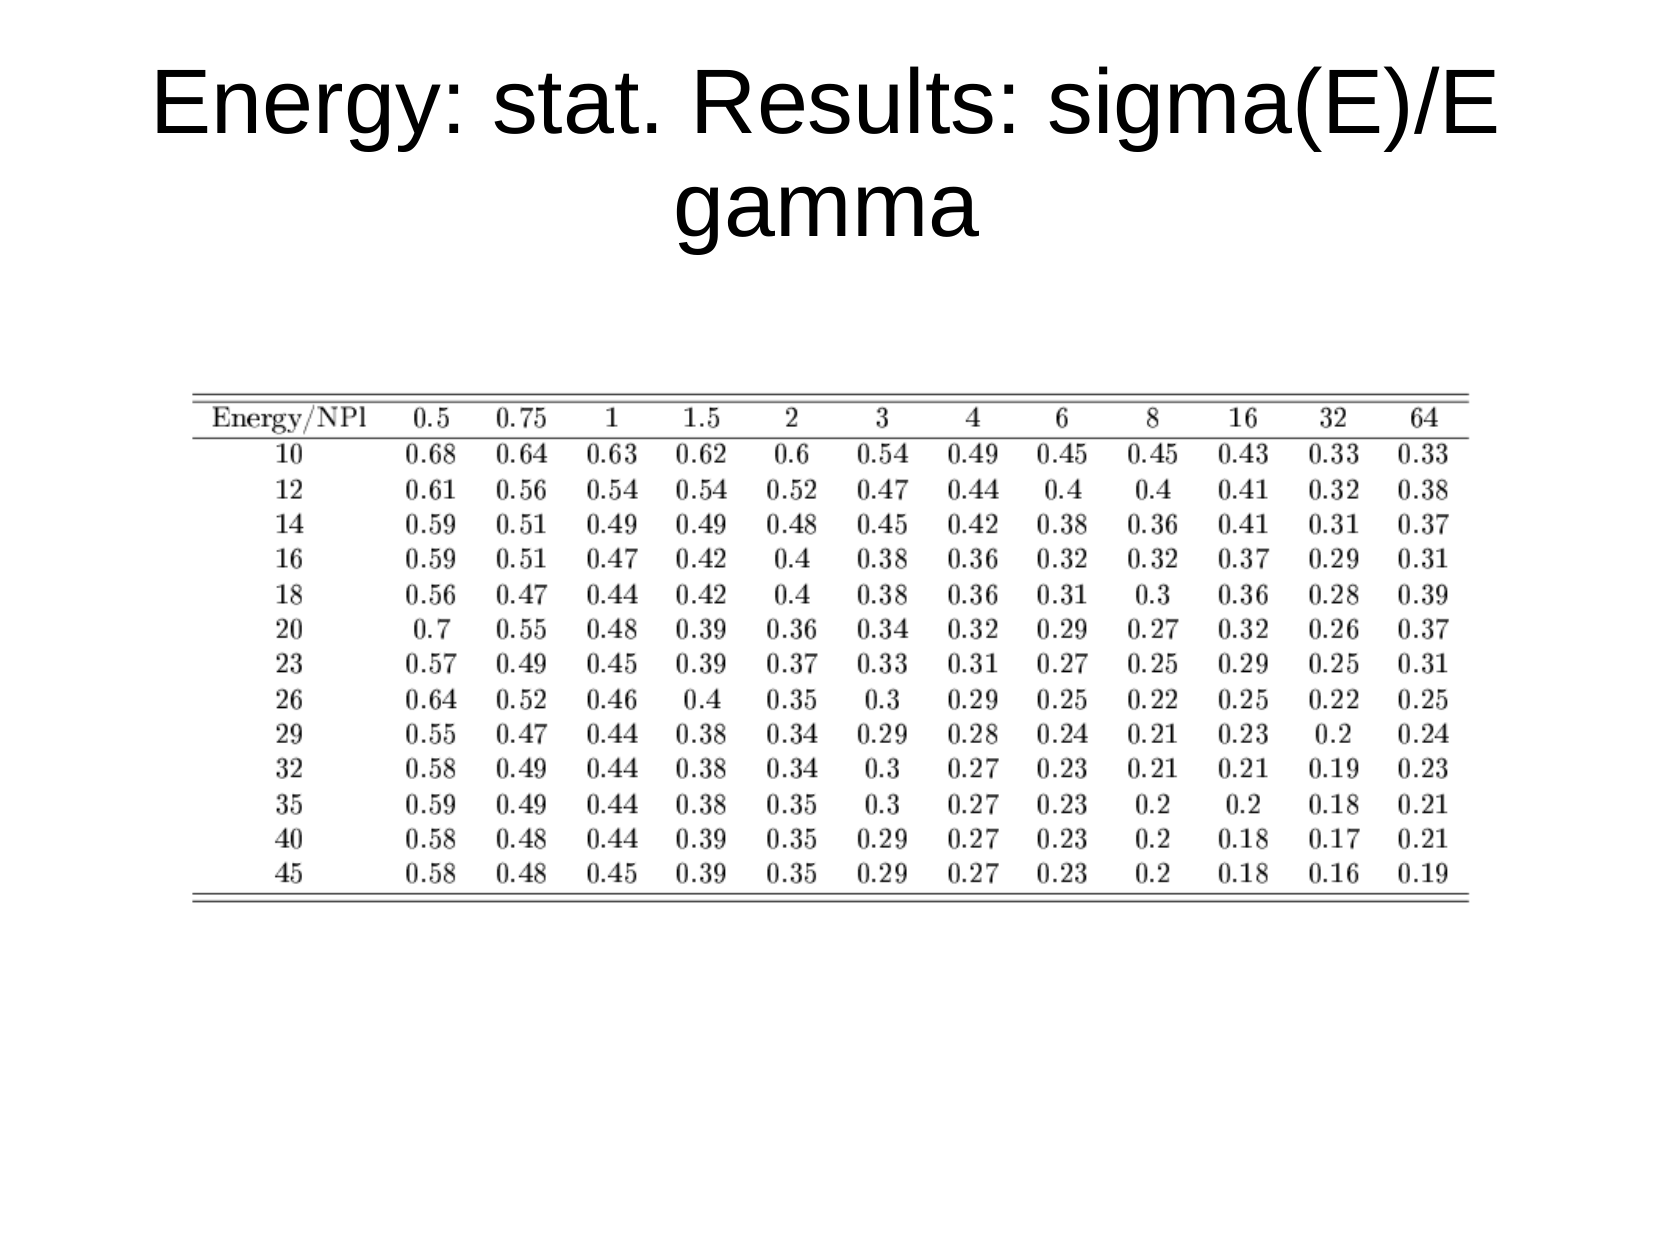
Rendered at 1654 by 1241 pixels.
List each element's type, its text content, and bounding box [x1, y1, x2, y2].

picture [177, 383, 1485, 923]
title Energy: stat. Results: sigma(E)/E gamma [82, 49, 1571, 257]
